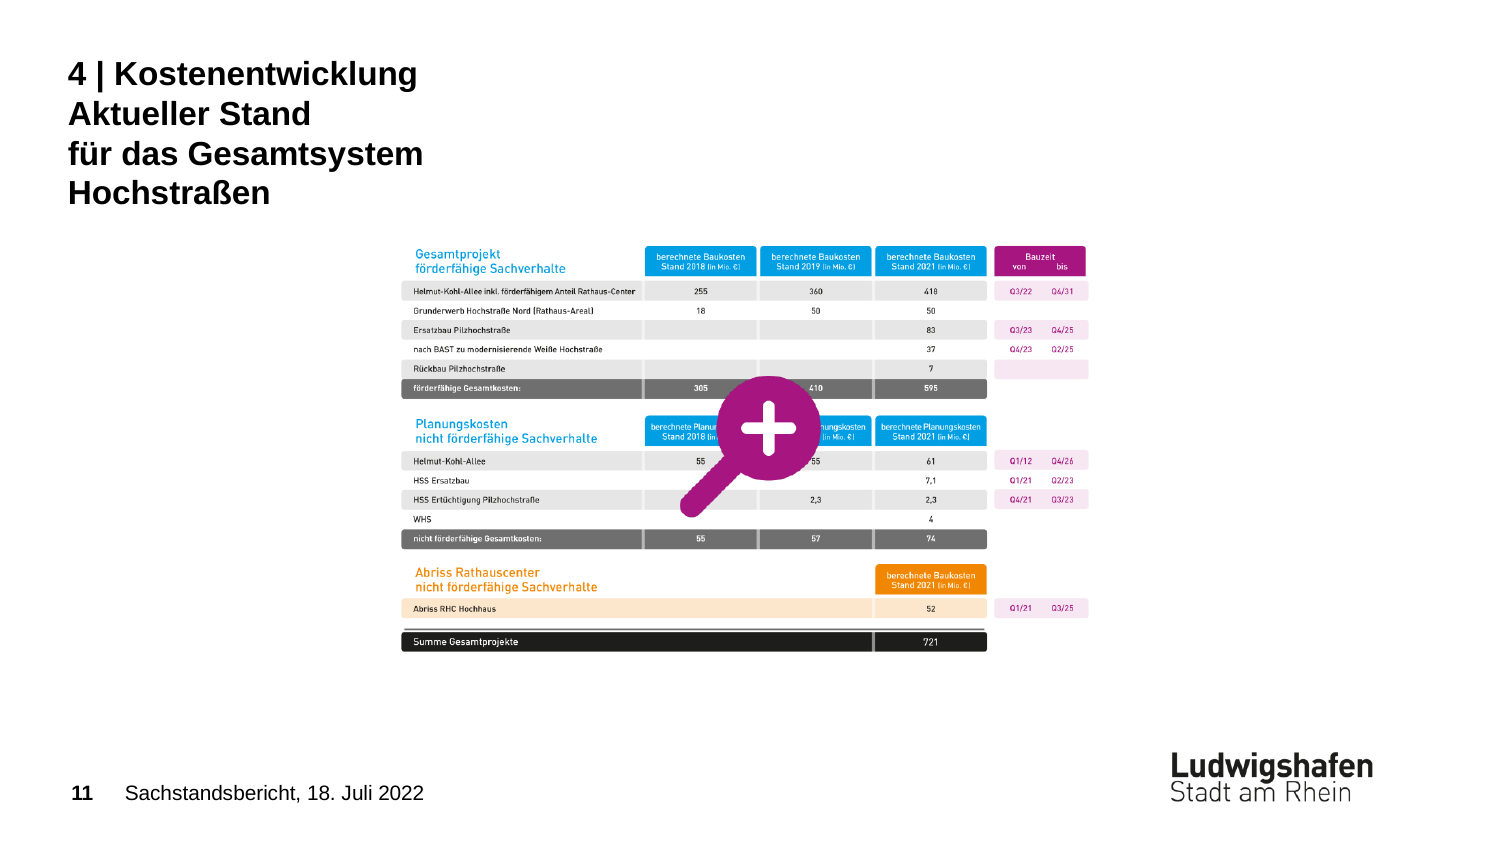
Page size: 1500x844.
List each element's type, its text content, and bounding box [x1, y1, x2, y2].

text_box 4 | Kostenentwicklung Aktueller Stand für das Gesamtsystem Hochstraßen [53, 44, 467, 220]
picture [1163, 748, 1380, 811]
picture [387, 244, 1113, 654]
